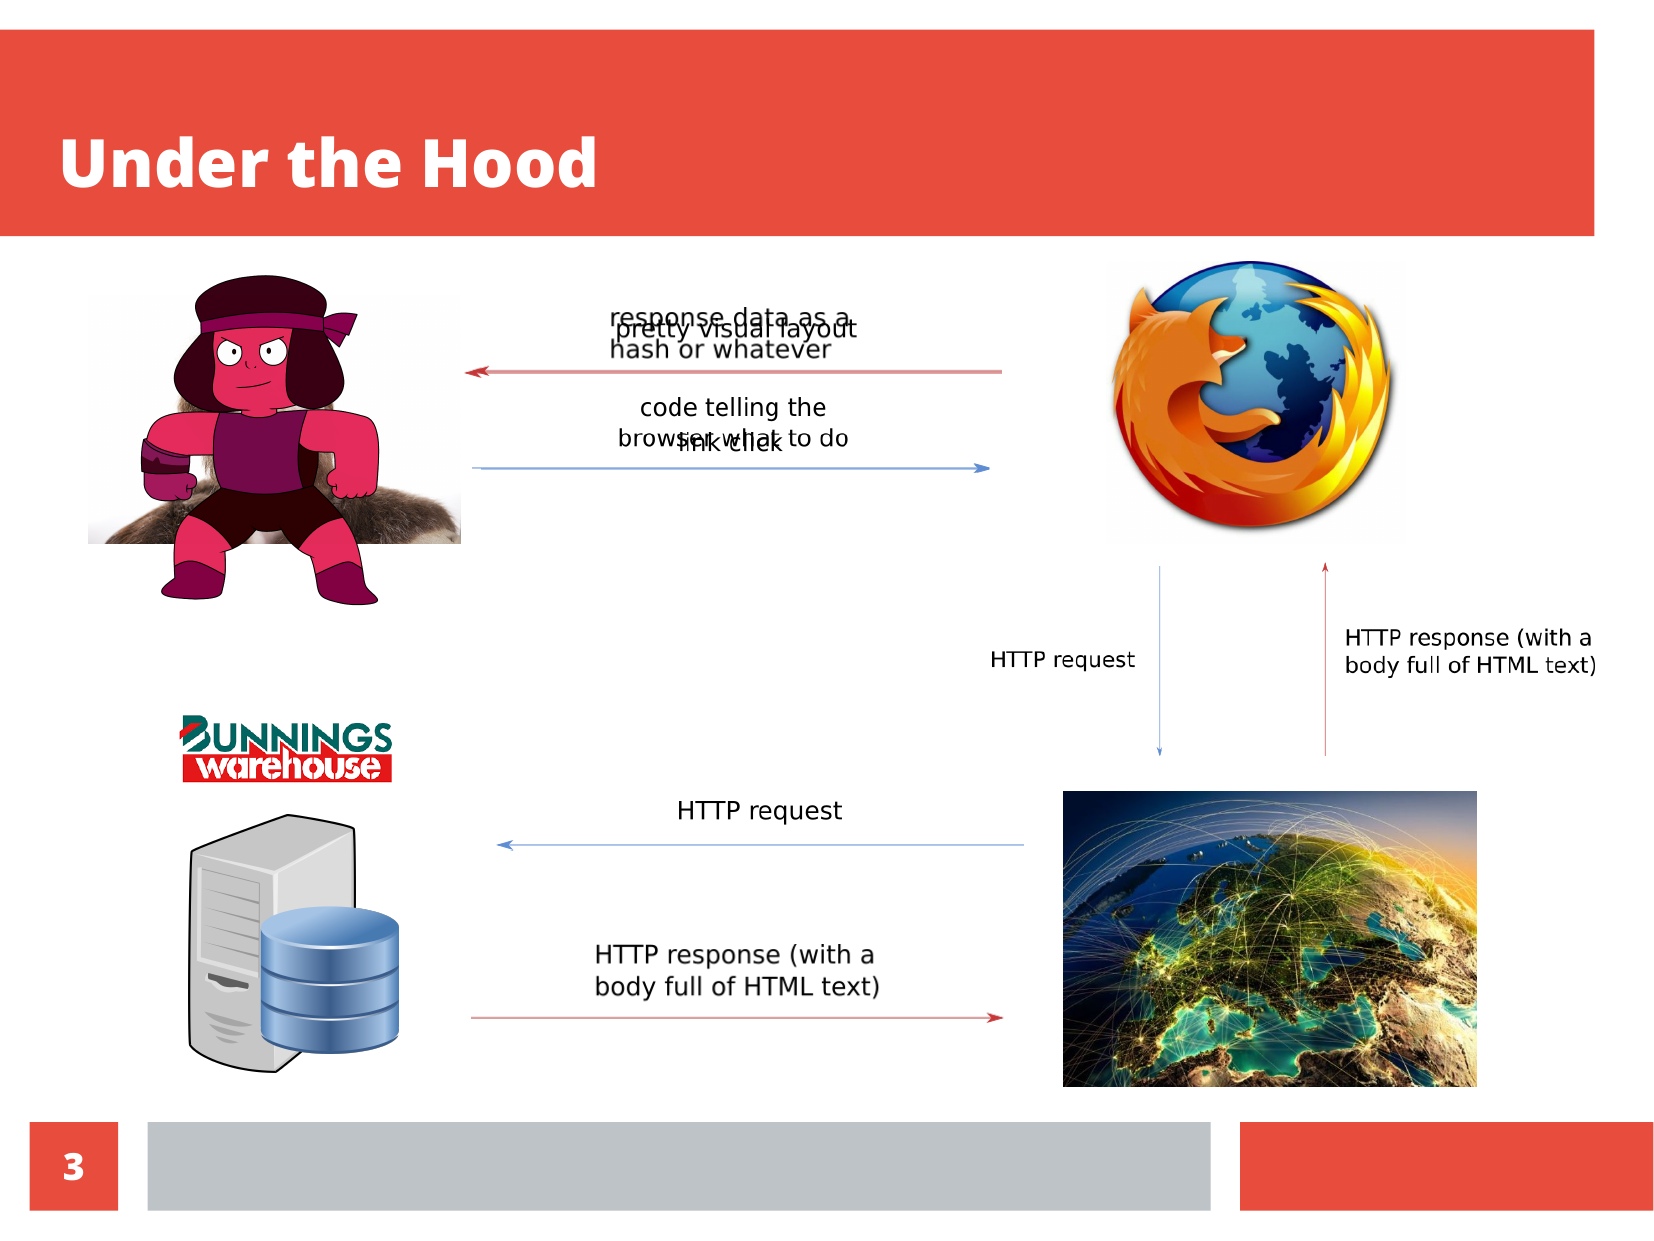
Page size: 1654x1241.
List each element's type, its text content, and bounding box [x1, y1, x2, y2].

picture [471, 944, 1004, 1023]
picture [496, 801, 1024, 851]
picture [88, 259, 461, 615]
picture [464, 307, 1002, 378]
picture [1322, 562, 1595, 756]
picture [1063, 791, 1477, 1087]
picture [472, 397, 990, 473]
picture [1106, 261, 1406, 544]
picture [992, 566, 1162, 756]
title Under the Hood [59, 59, 1595, 207]
picture [158, 696, 414, 807]
picture [188, 814, 399, 1073]
